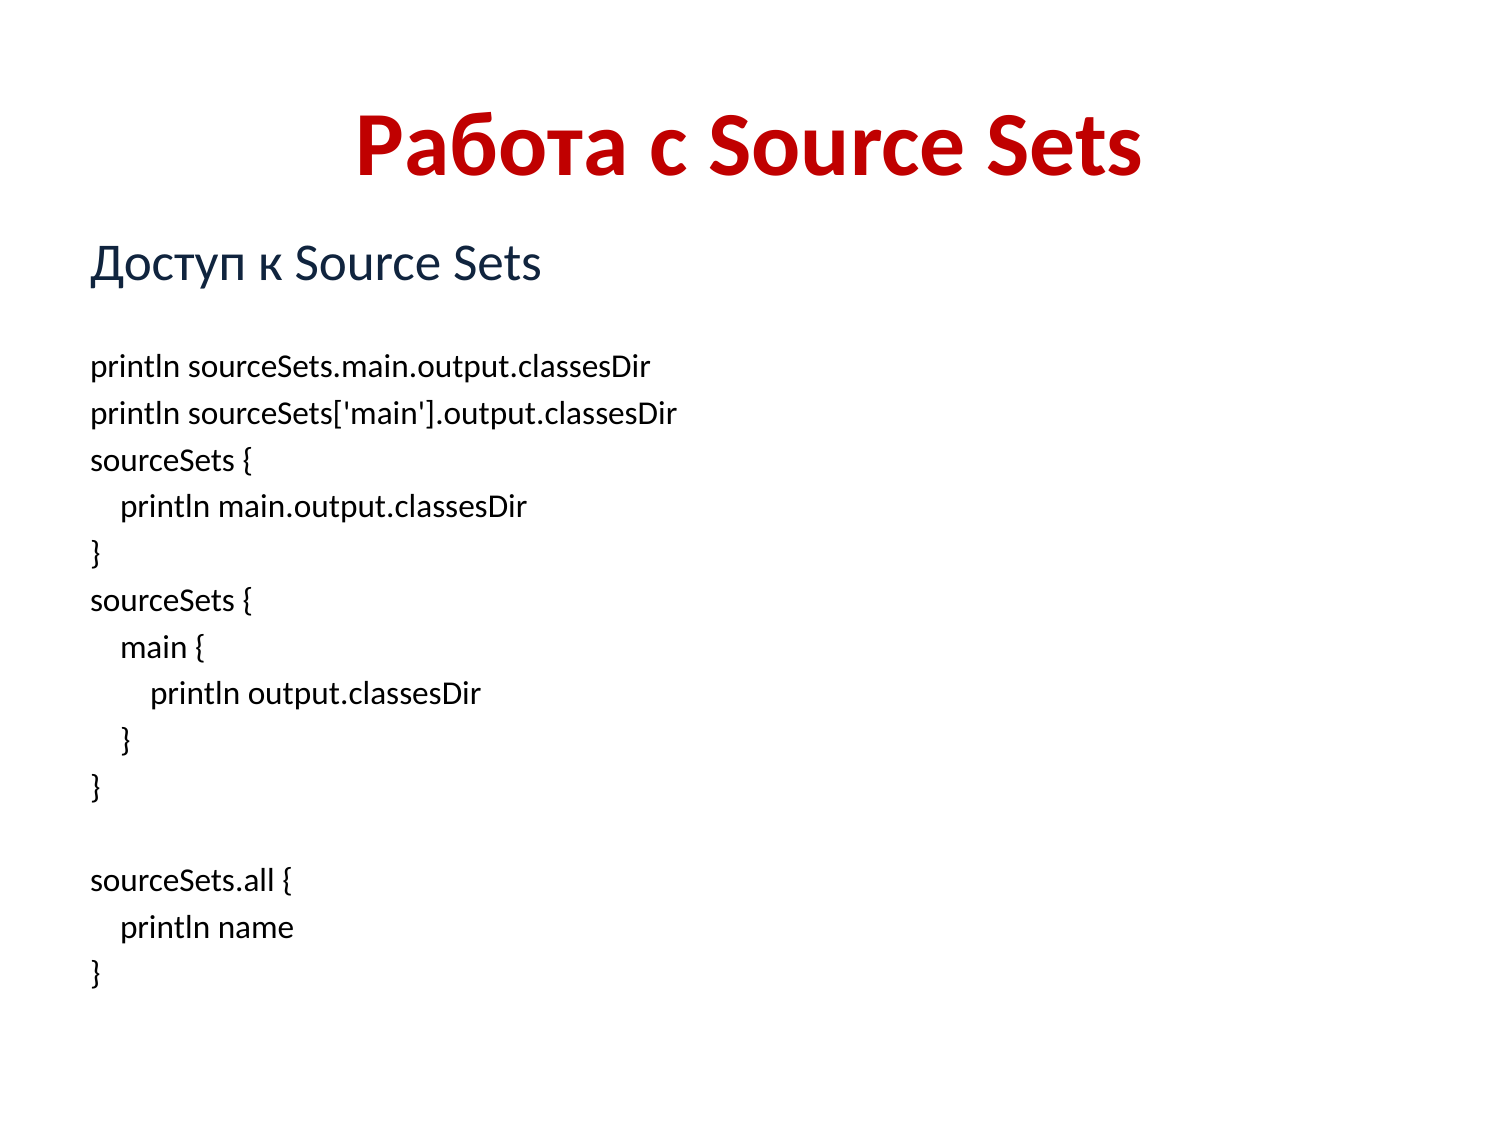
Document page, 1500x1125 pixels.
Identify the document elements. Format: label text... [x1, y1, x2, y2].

title Работа с Source Sets [75, 45, 1425, 219]
list Доступ к Source Sets println sourceSets.main.output.classesDir println sourceSets['main'].output.classesDir sourceSets { println main.output.classesDir } sourceSets { main { println output.classesDir } } sourceSets.all { println name } [75, 219, 1425, 1047]
